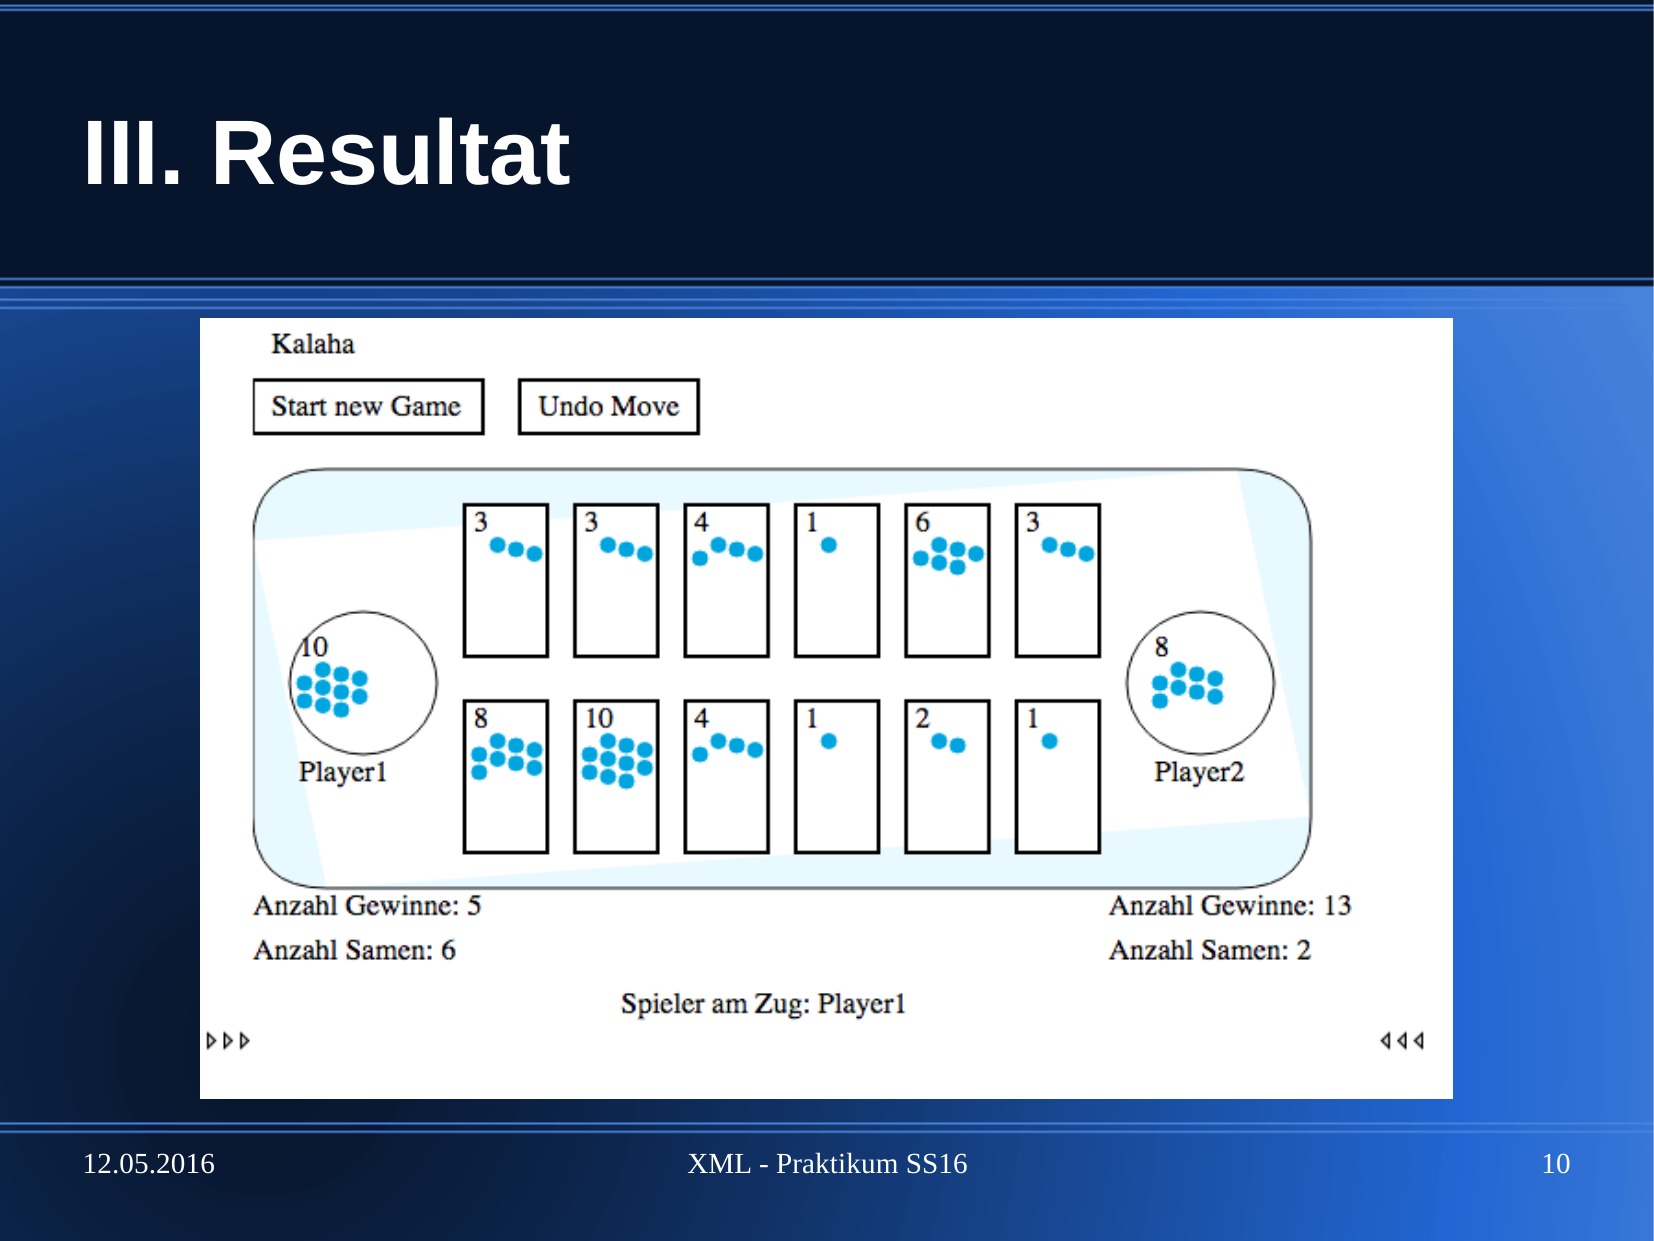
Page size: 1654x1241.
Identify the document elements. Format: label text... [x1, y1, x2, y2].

picture [0, 0, 1654, 1241]
title III. Resultat [82, 49, 1571, 257]
